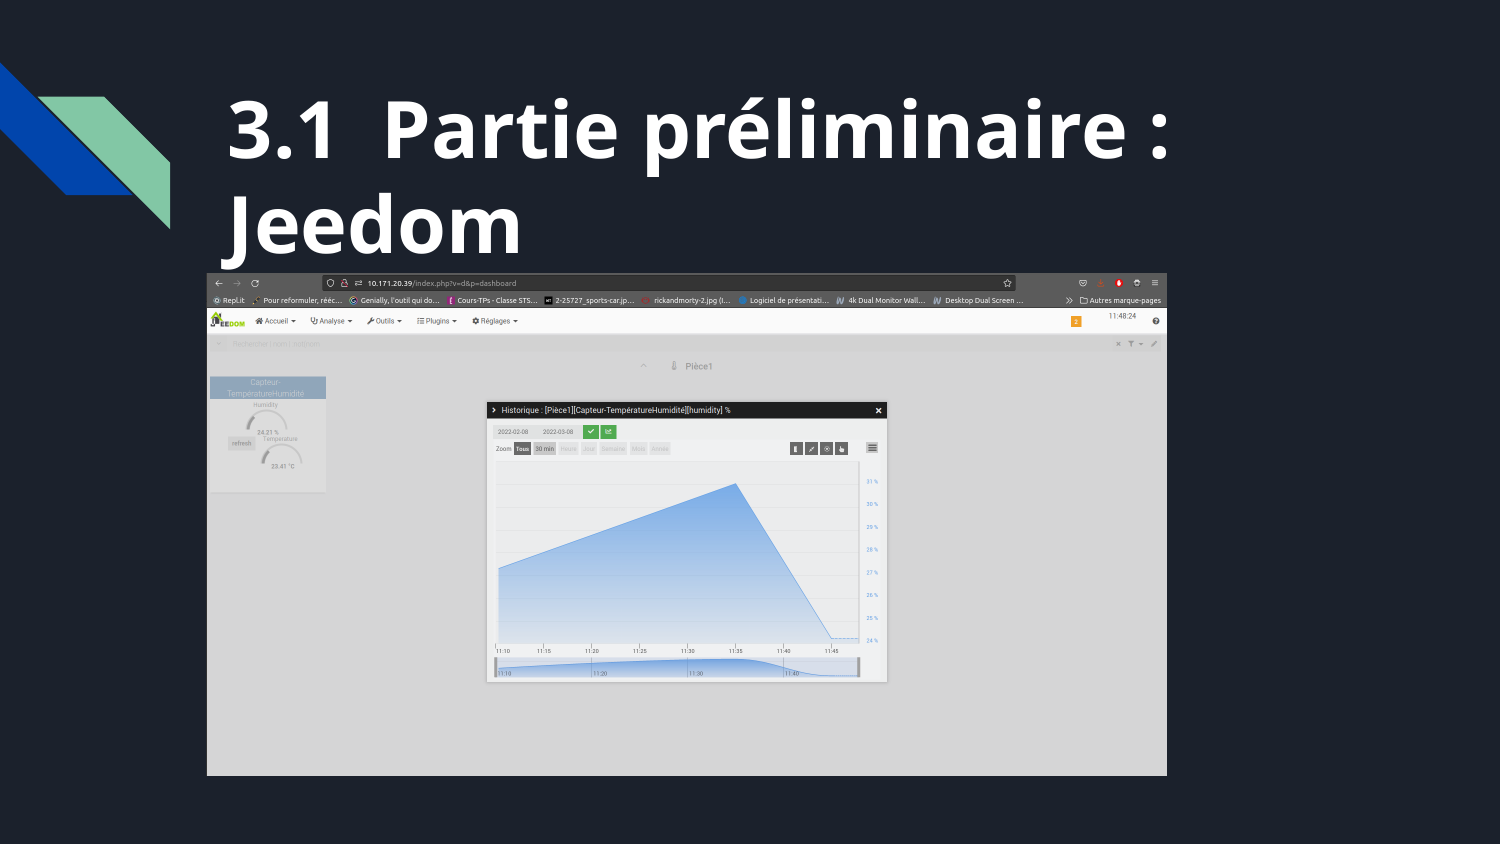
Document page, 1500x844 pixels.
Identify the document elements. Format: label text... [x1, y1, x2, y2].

picture [206, 273, 1167, 776]
title 3.1 Partie préliminaire : Jeedom [212, 64, 1368, 215]
